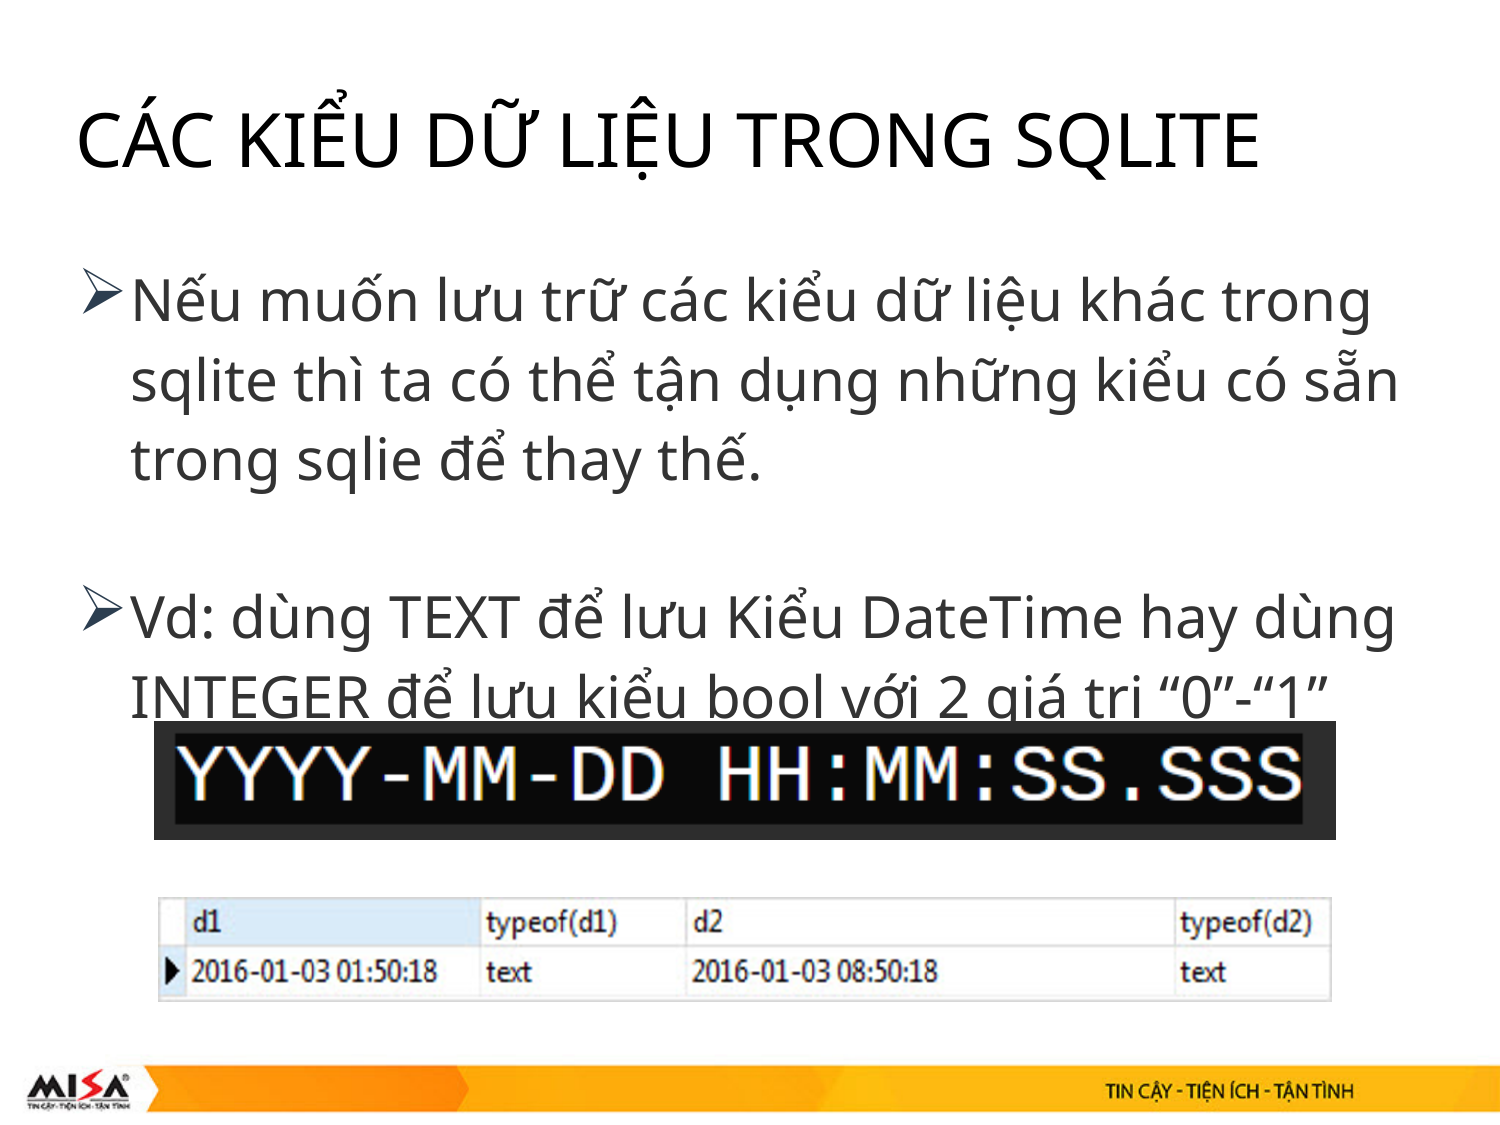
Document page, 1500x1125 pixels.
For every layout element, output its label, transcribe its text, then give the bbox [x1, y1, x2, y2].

picture [1044, 706, 1059, 714]
picture [749, 706, 766, 714]
picture [994, 706, 1011, 714]
title CÁC KIỂU DỮ LIỆU TRONG SQLITE [75, 45, 1425, 233]
picture [715, 706, 732, 714]
picture [663, 706, 679, 714]
text_box Nếu muốn lưu trữ các kiểu dữ liệu khác trong sqlite thì ta có thể tận dụng những kiểu có sẵn trong sqlie để thay thế. Vd: dùng TEXT để lưu Kiểu DateTime hay dùng INTEGER để lưu kiểu bool với 2 giá trị “0”-“1” [45, 252, 1500, 706]
picture [880, 706, 897, 714]
picture [0, 0, 1500, 1125]
picture [533, 706, 549, 714]
picture [1189, 706, 1204, 714]
picture [494, 706, 510, 714]
picture [394, 706, 411, 714]
picture [270, 706, 292, 714]
picture [785, 706, 802, 714]
